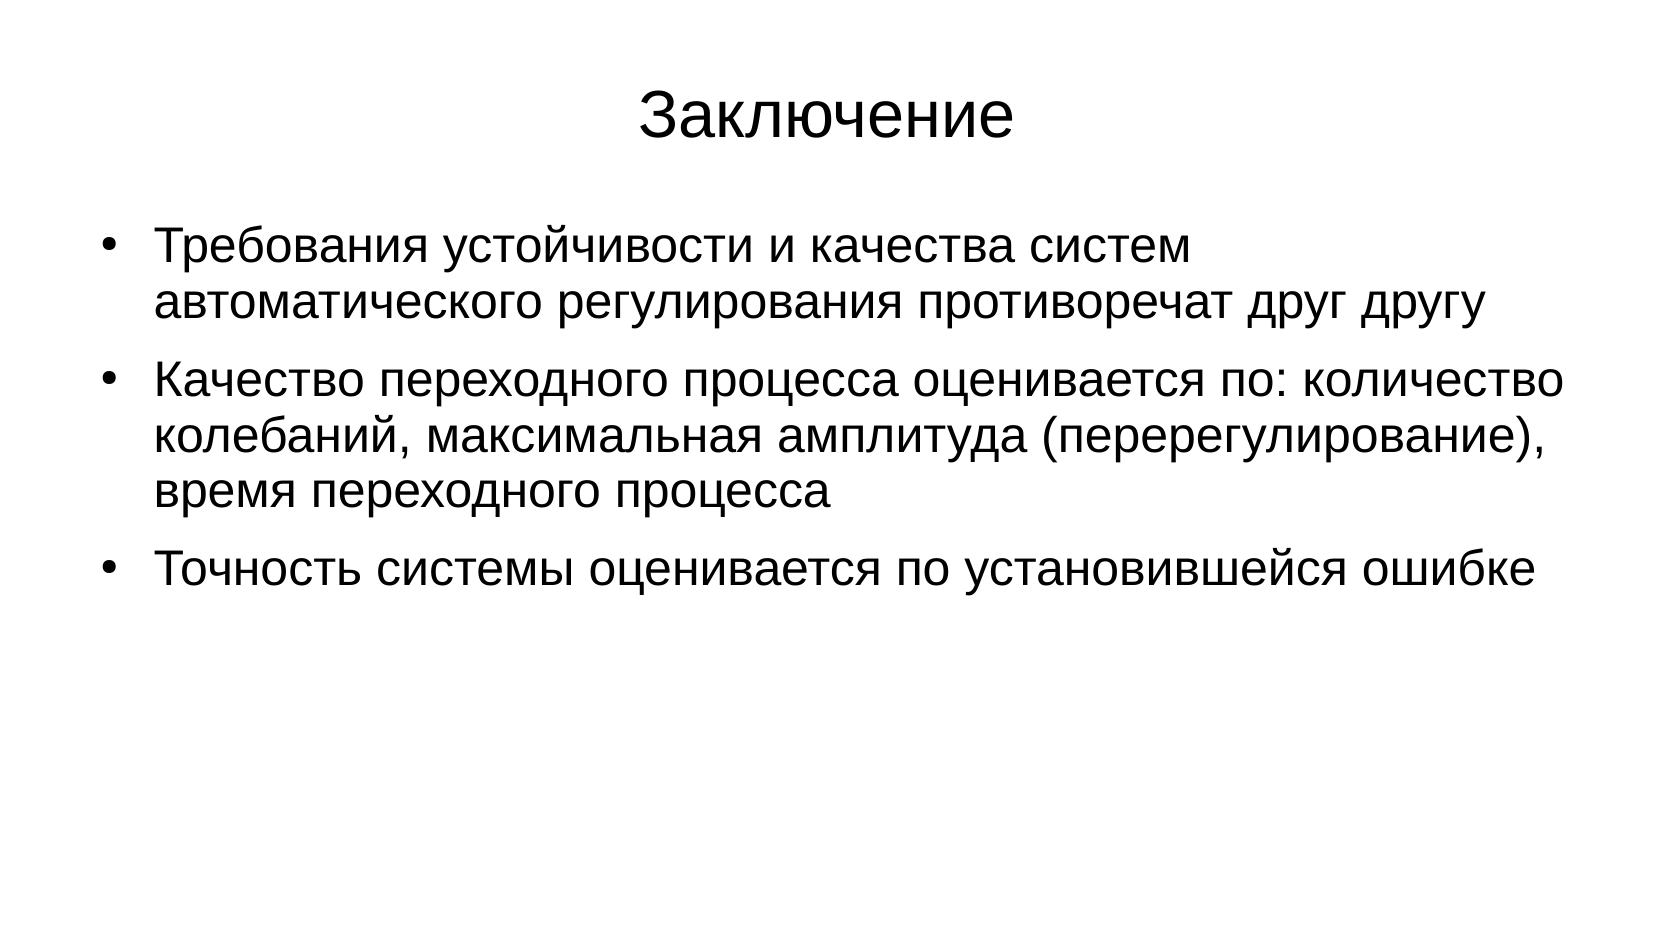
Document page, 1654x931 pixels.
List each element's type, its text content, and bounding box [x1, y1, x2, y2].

title Заключение [82, 37, 1571, 193]
list Требования устойчивости и качества систем автоматического регулирования противоречат друг другу Качество переходного процесса оценивается по: количество колебаний, максимальная амплитуда (перерегулирование), время переходного процесса Точность системы оценивается по установившейся ошибке [82, 217, 1571, 857]
